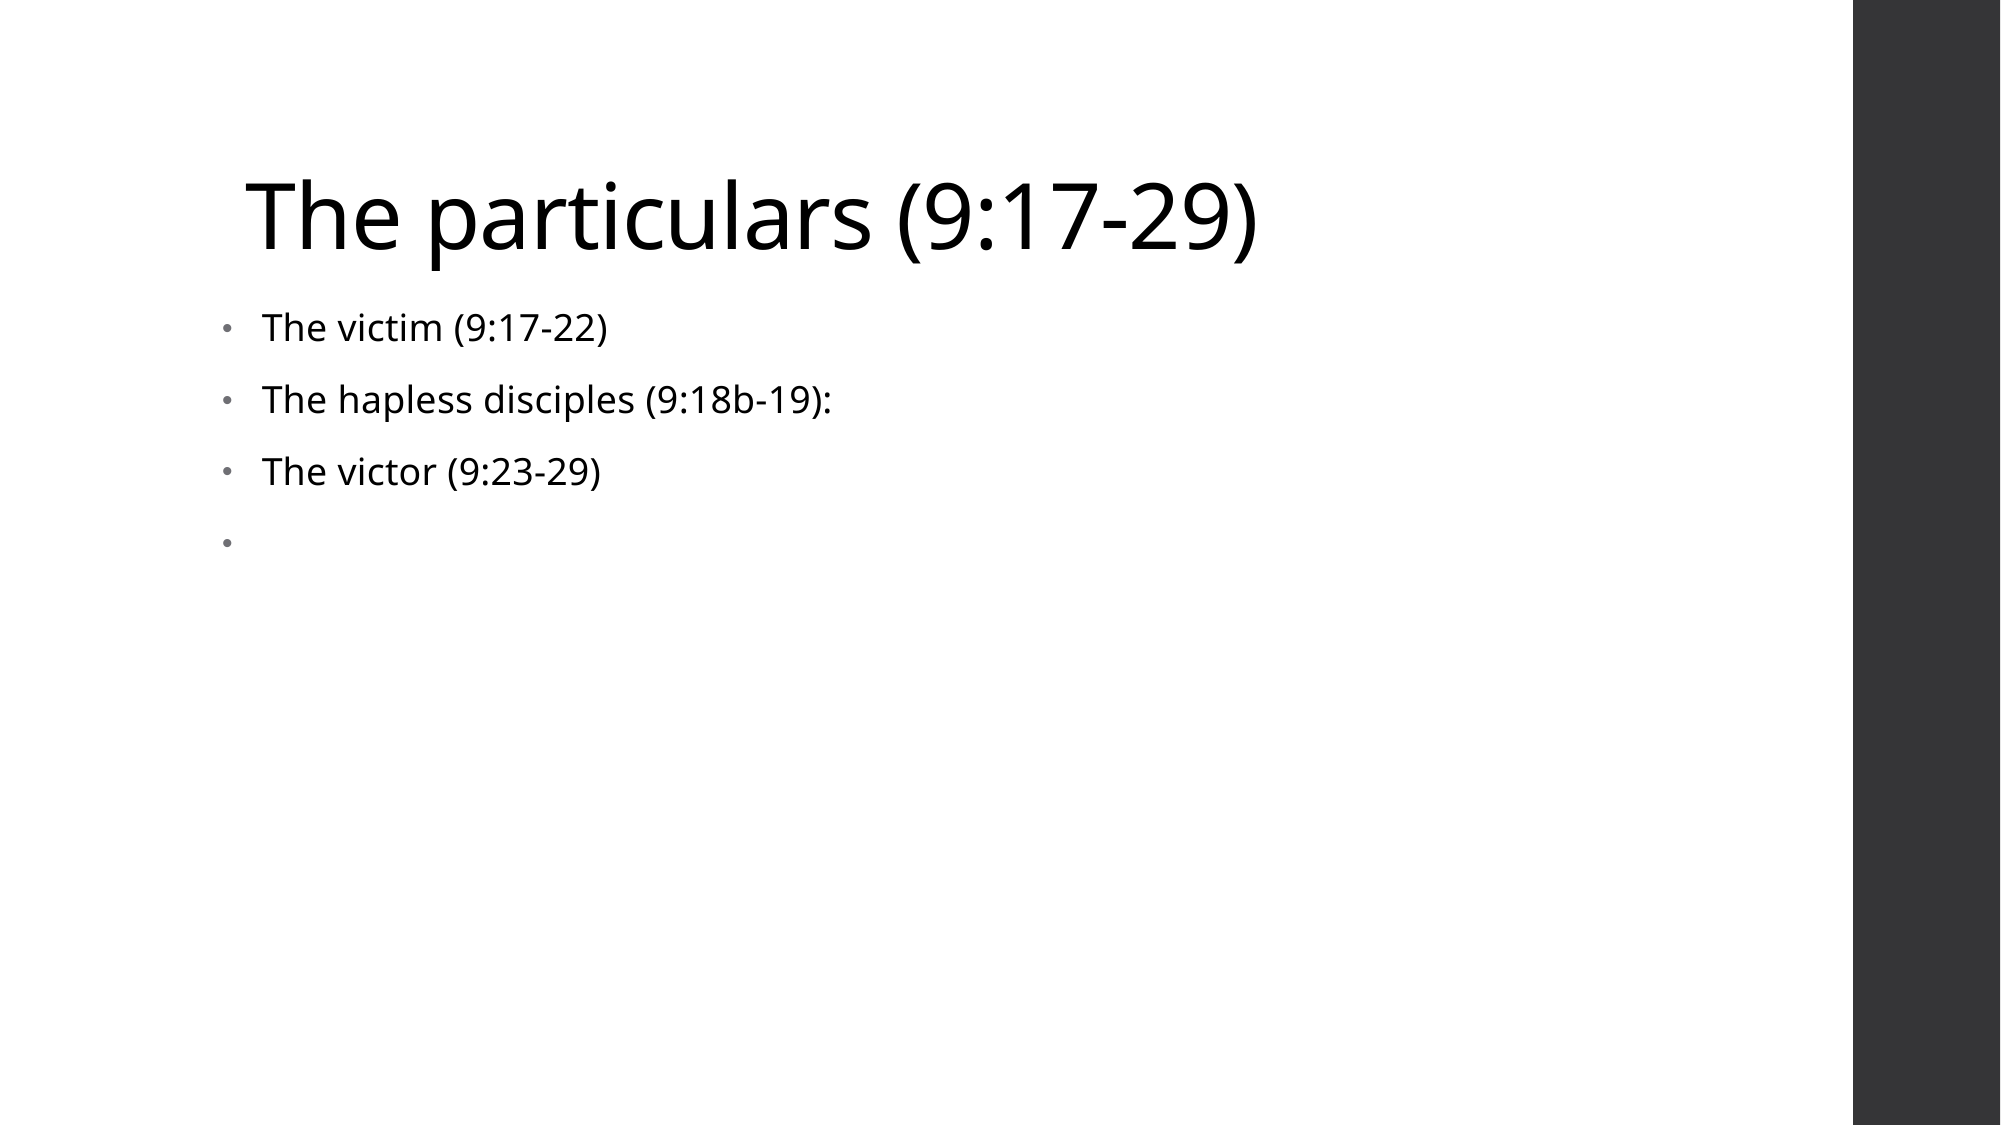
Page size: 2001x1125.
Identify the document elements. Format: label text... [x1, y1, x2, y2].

title The particulars (9:17-29) [206, 60, 1797, 278]
list The victim (9:17-22) The hapless disciples (9:18b-19): The victor (9:23-29) [206, 299, 1617, 1014]
